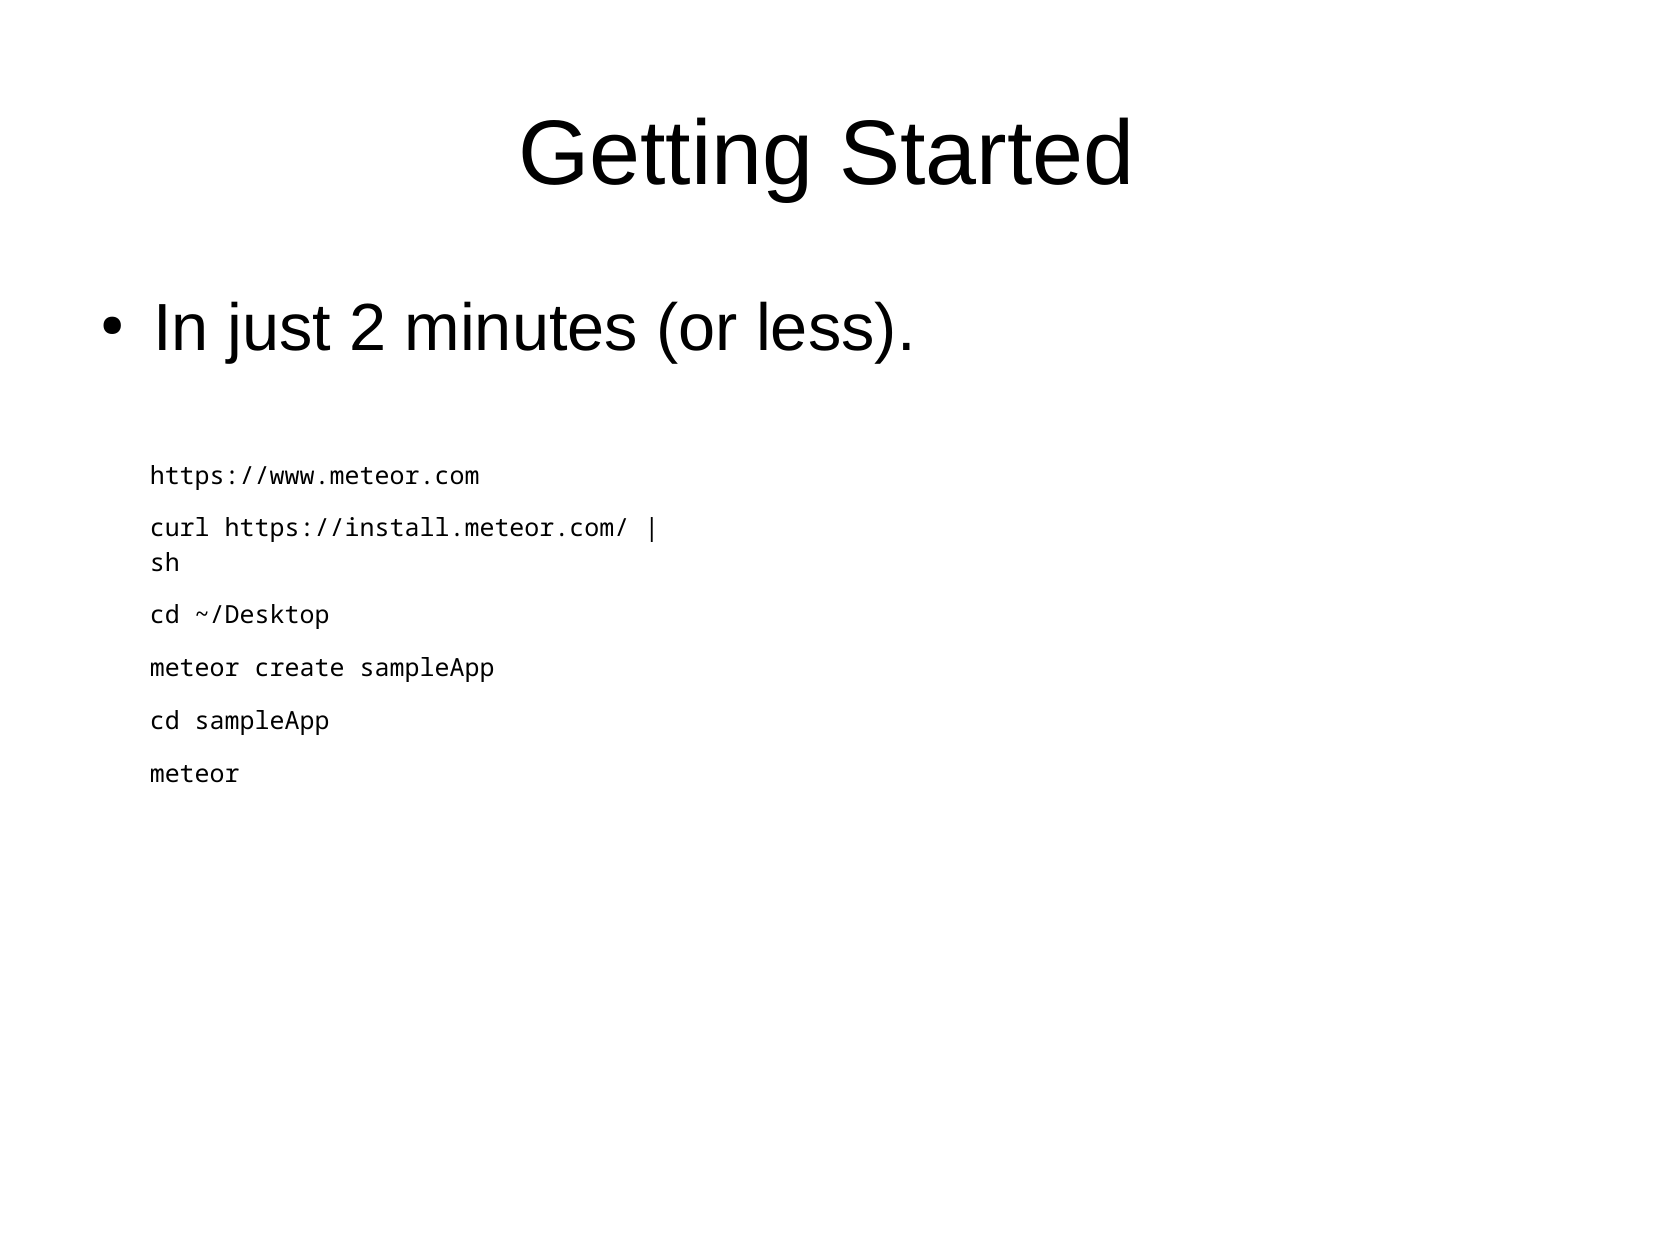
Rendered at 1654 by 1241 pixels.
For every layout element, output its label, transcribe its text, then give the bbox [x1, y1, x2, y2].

title Getting Started [82, 49, 1571, 257]
text_box https://www.meteor.com curl https://install.meteor.com/ | sh cd ~/Desktop meteor create sampleApp cd sampleApp meteor [135, 450, 720, 747]
list In just 2 minutes (or less). [82, 290, 1571, 1010]
